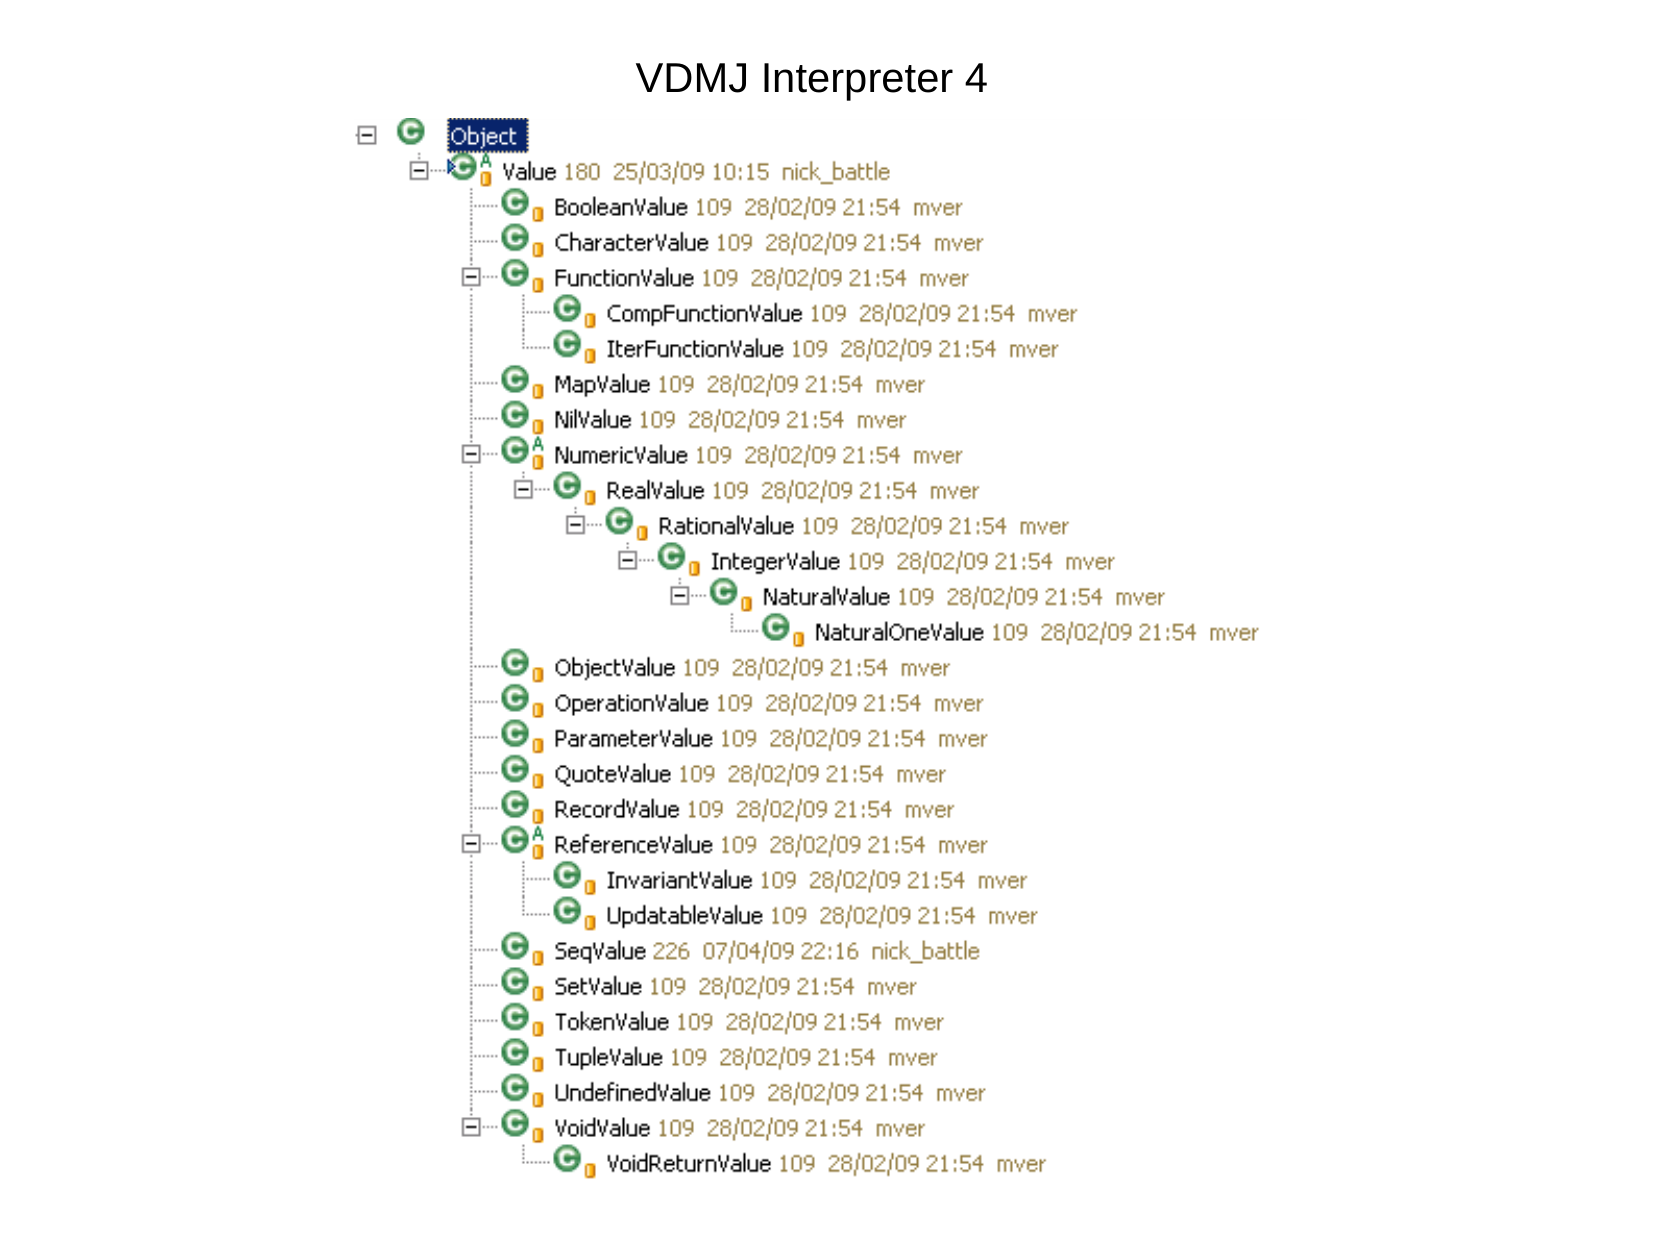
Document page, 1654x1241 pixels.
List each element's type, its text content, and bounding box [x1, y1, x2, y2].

text_box VDMJ Interpreter 4 [531, 29, 1093, 118]
picture [354, 118, 1307, 1189]
